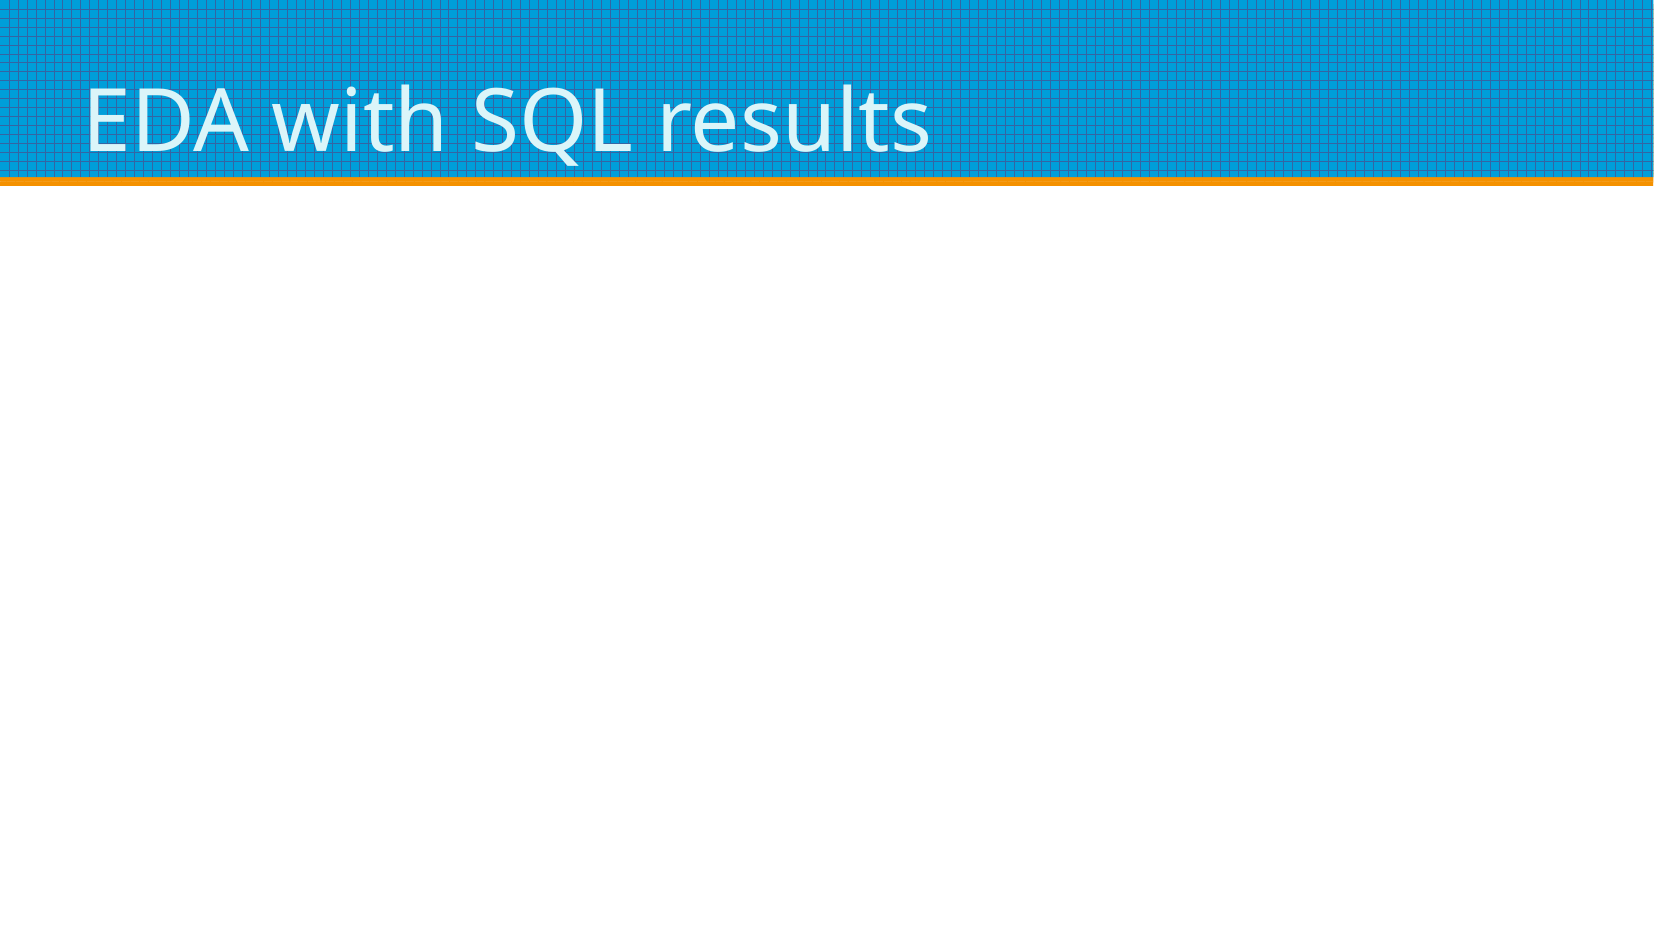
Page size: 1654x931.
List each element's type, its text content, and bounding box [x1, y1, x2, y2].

title EDA with SQL results [82, 14, 1571, 178]
